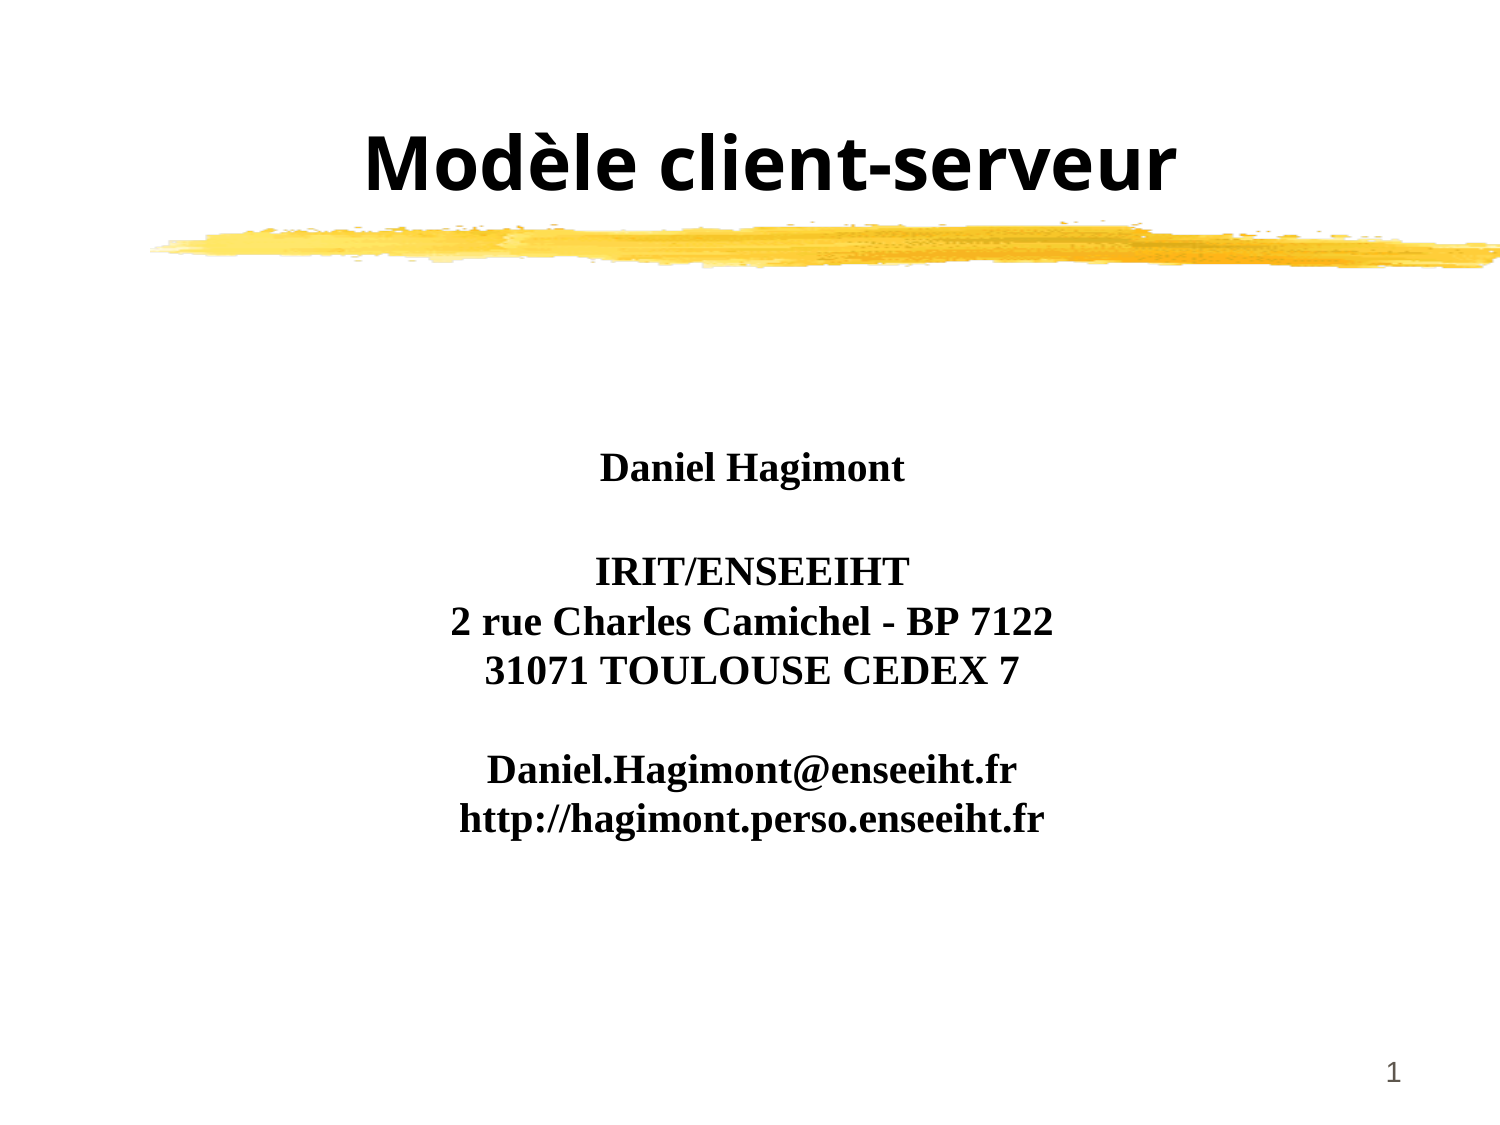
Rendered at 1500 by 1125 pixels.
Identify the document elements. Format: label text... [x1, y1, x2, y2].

picture [150, 215, 1500, 279]
text_box Daniel Hagimont IRIT/ENSEEIHT 2 rue Charles Camichel - BP 7122 31071 TOULOUSE CEDEX 7 Daniel.Hagimont@enseeiht.fr http://hagimont.perso.enseeiht.fr [435, 382, 1103, 946]
title Modèle client-serveur [114, 0, 1428, 216]
